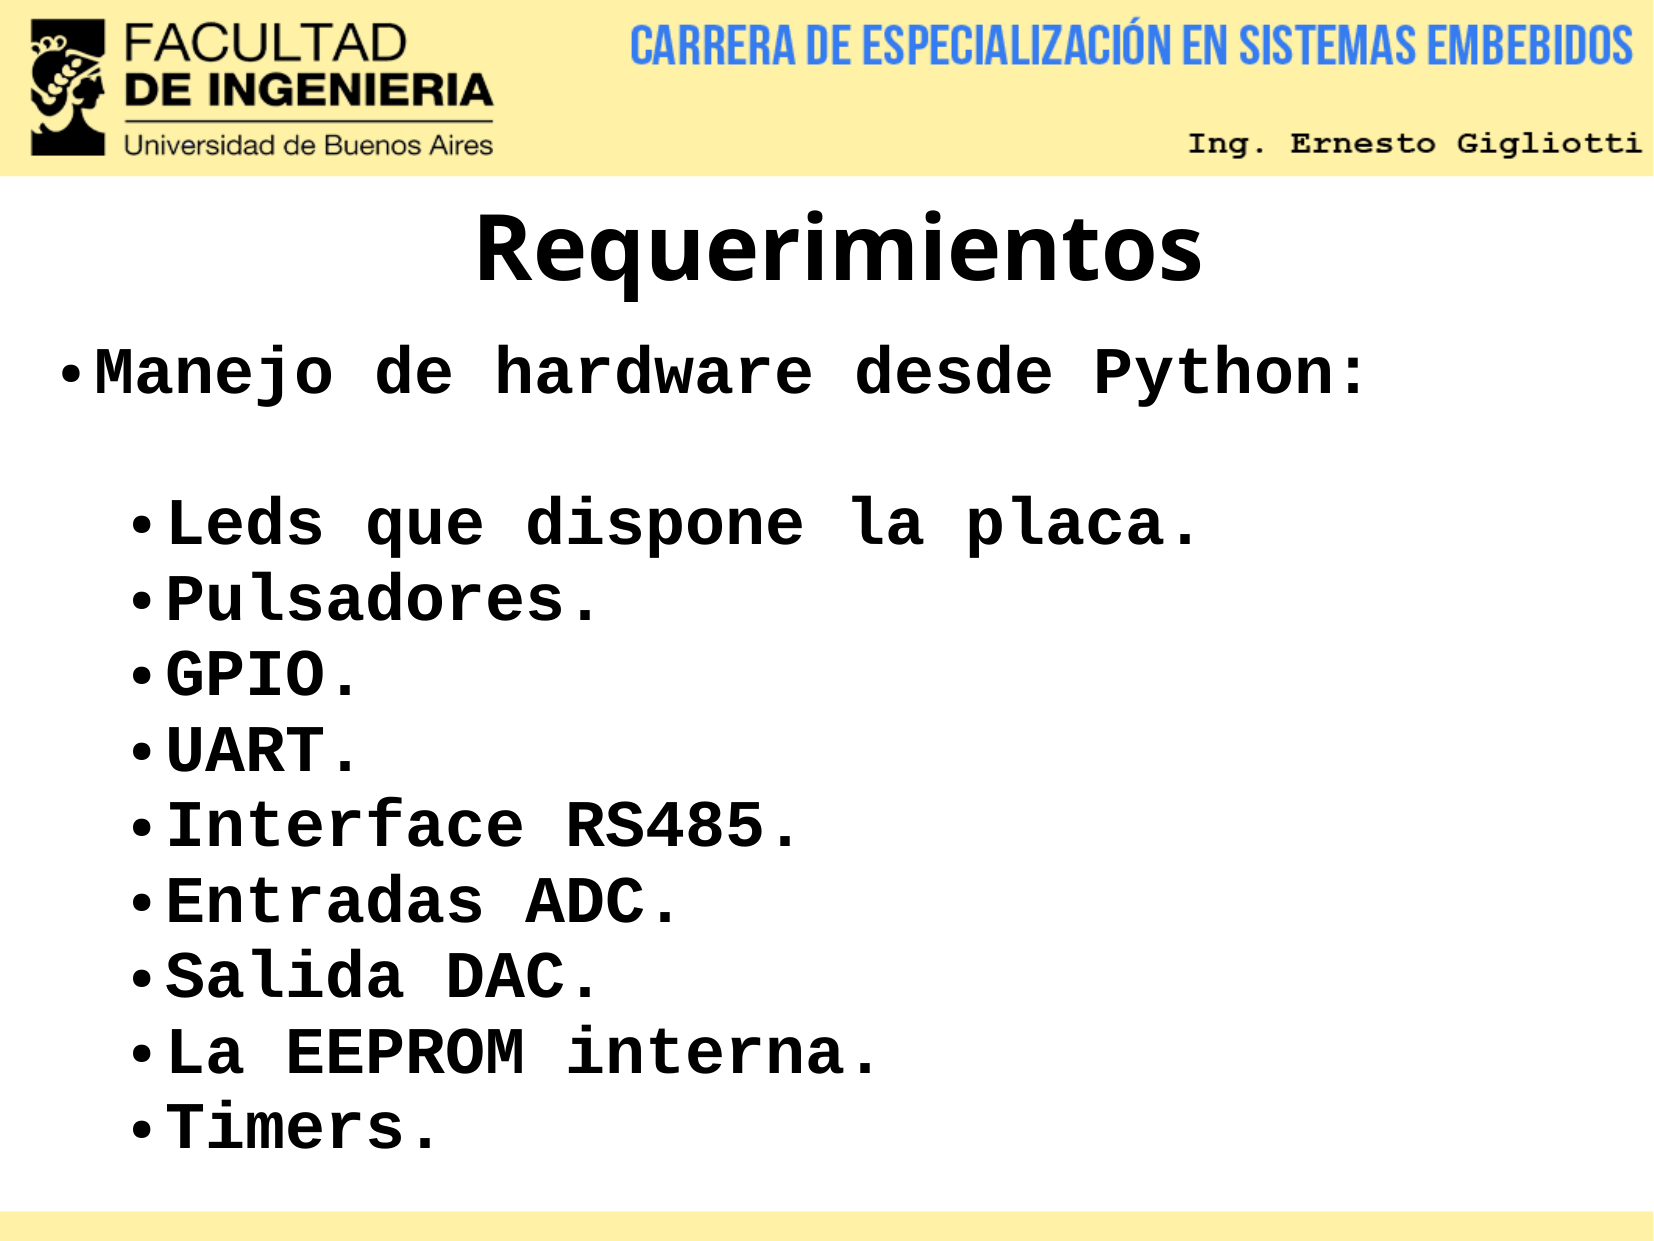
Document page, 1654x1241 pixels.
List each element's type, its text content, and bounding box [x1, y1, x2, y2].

title Requerimientos [94, 141, 1583, 330]
picture [0, 0, 1654, 1241]
text_box Manejo de hardware desde Python: Leds que dispone la placa. Pulsadores. GPIO. UART. Interface RS485. Entradas ADC. Salida DAC. La EEPROM interna. Timers. [44, 330, 1642, 1241]
